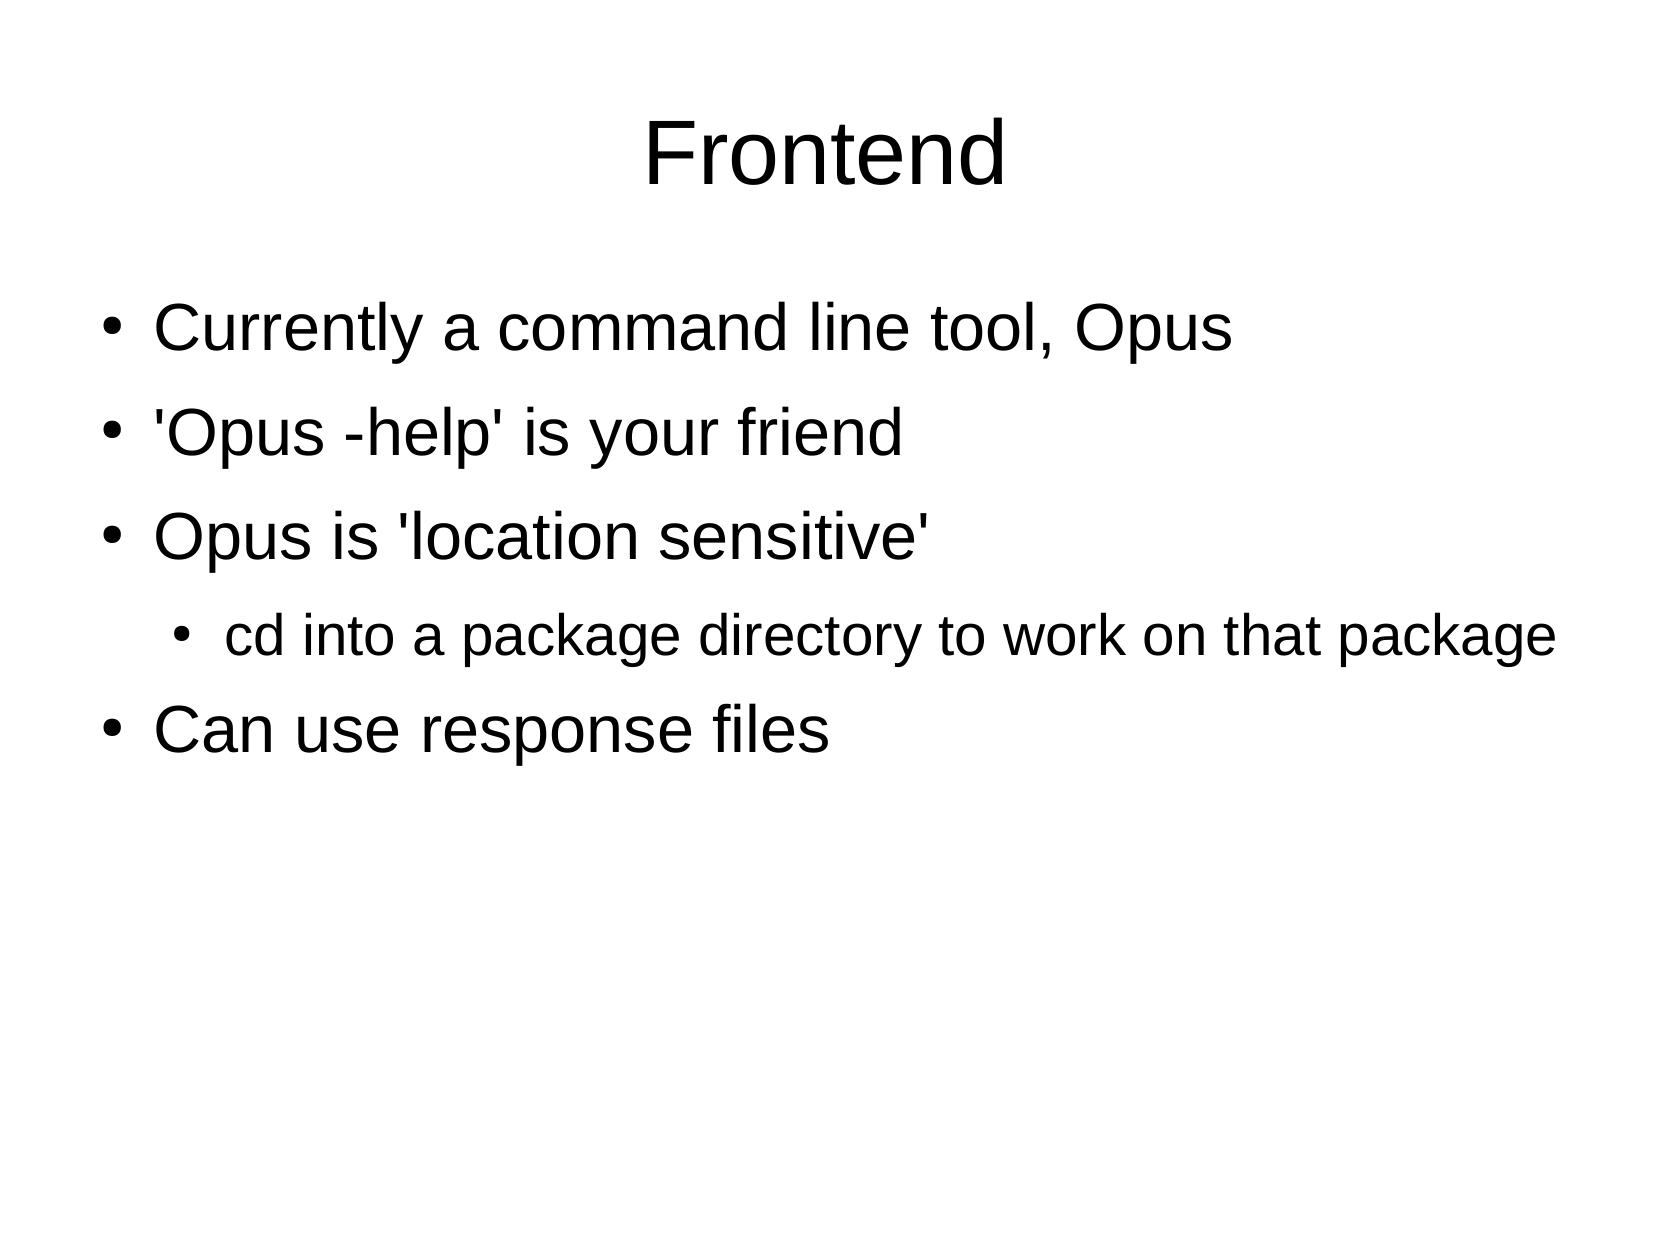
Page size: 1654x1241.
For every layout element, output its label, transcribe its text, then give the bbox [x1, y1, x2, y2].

list Currently a command line tool, Opus 'Opus -help' is your friend Opus is 'location sensitive' cd into a package directory to work on that package Can use response files [82, 290, 1571, 1109]
title Frontend [82, 49, 1571, 257]
